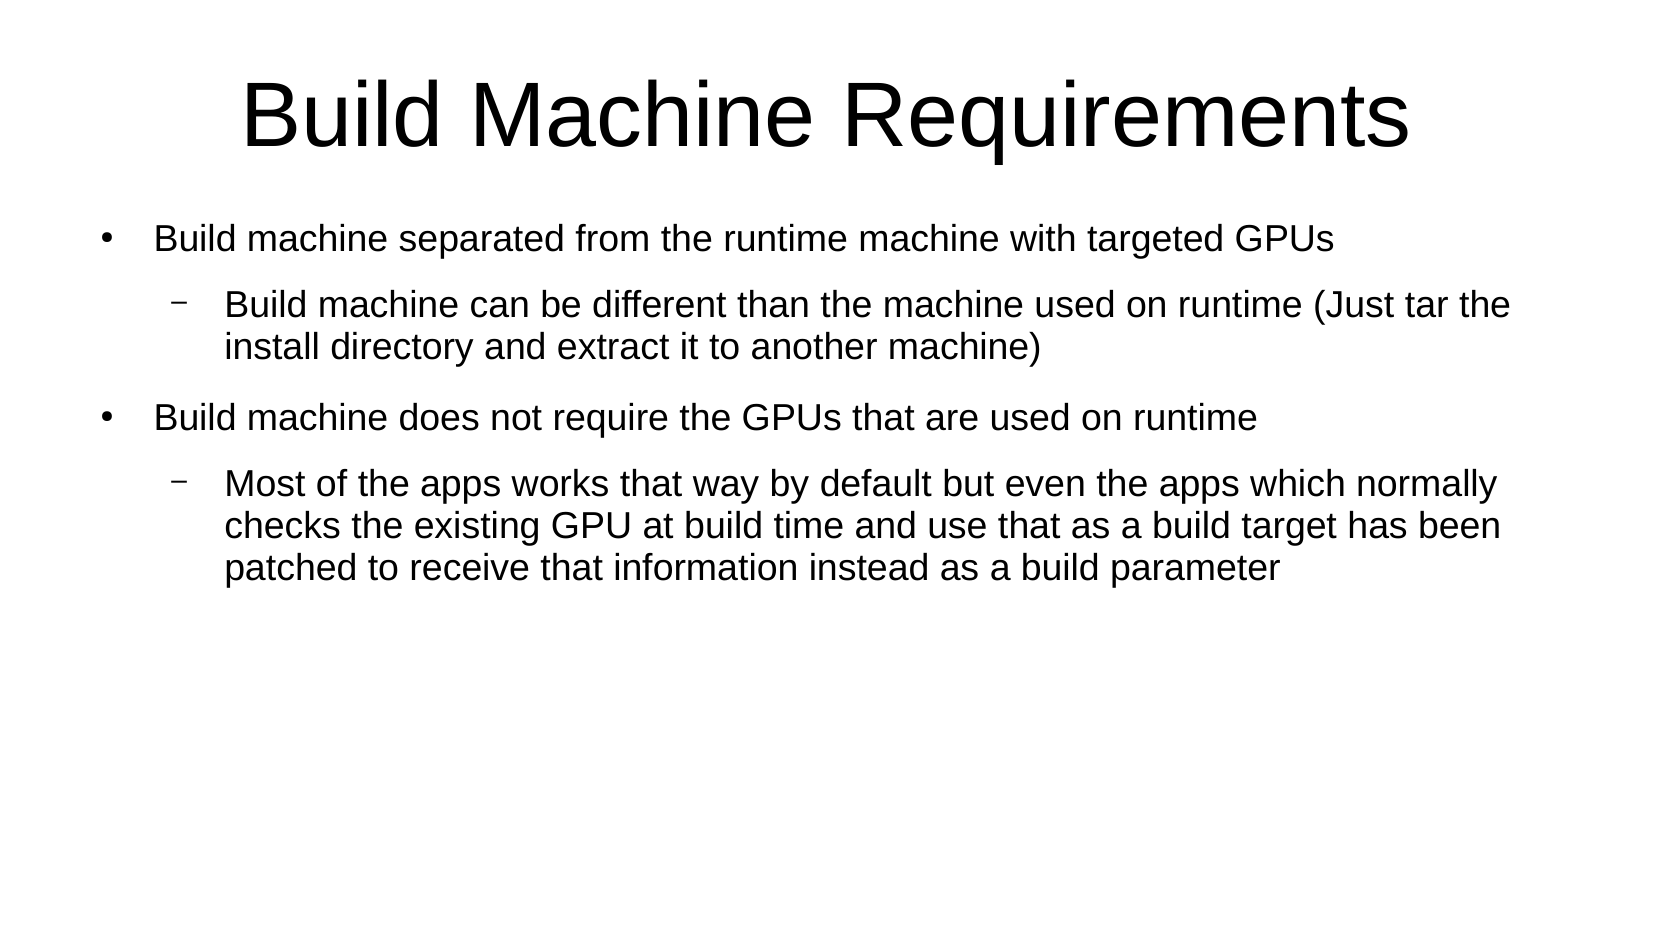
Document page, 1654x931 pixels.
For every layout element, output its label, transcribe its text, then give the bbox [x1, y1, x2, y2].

title Build Machine Requirements [82, 37, 1571, 193]
list Build machine separated from the runtime machine with targeted GPUs Build machine can be different than the machine used on runtime (Just tar the install directory and extract it to another machine) Build machine does not require the GPUs that are used on runtime Most of the apps works that way by default but even the apps which normally checks the existing GPU at build time and use that as a build target has been patched to receive that information instead as a build parameter [82, 217, 1571, 758]
